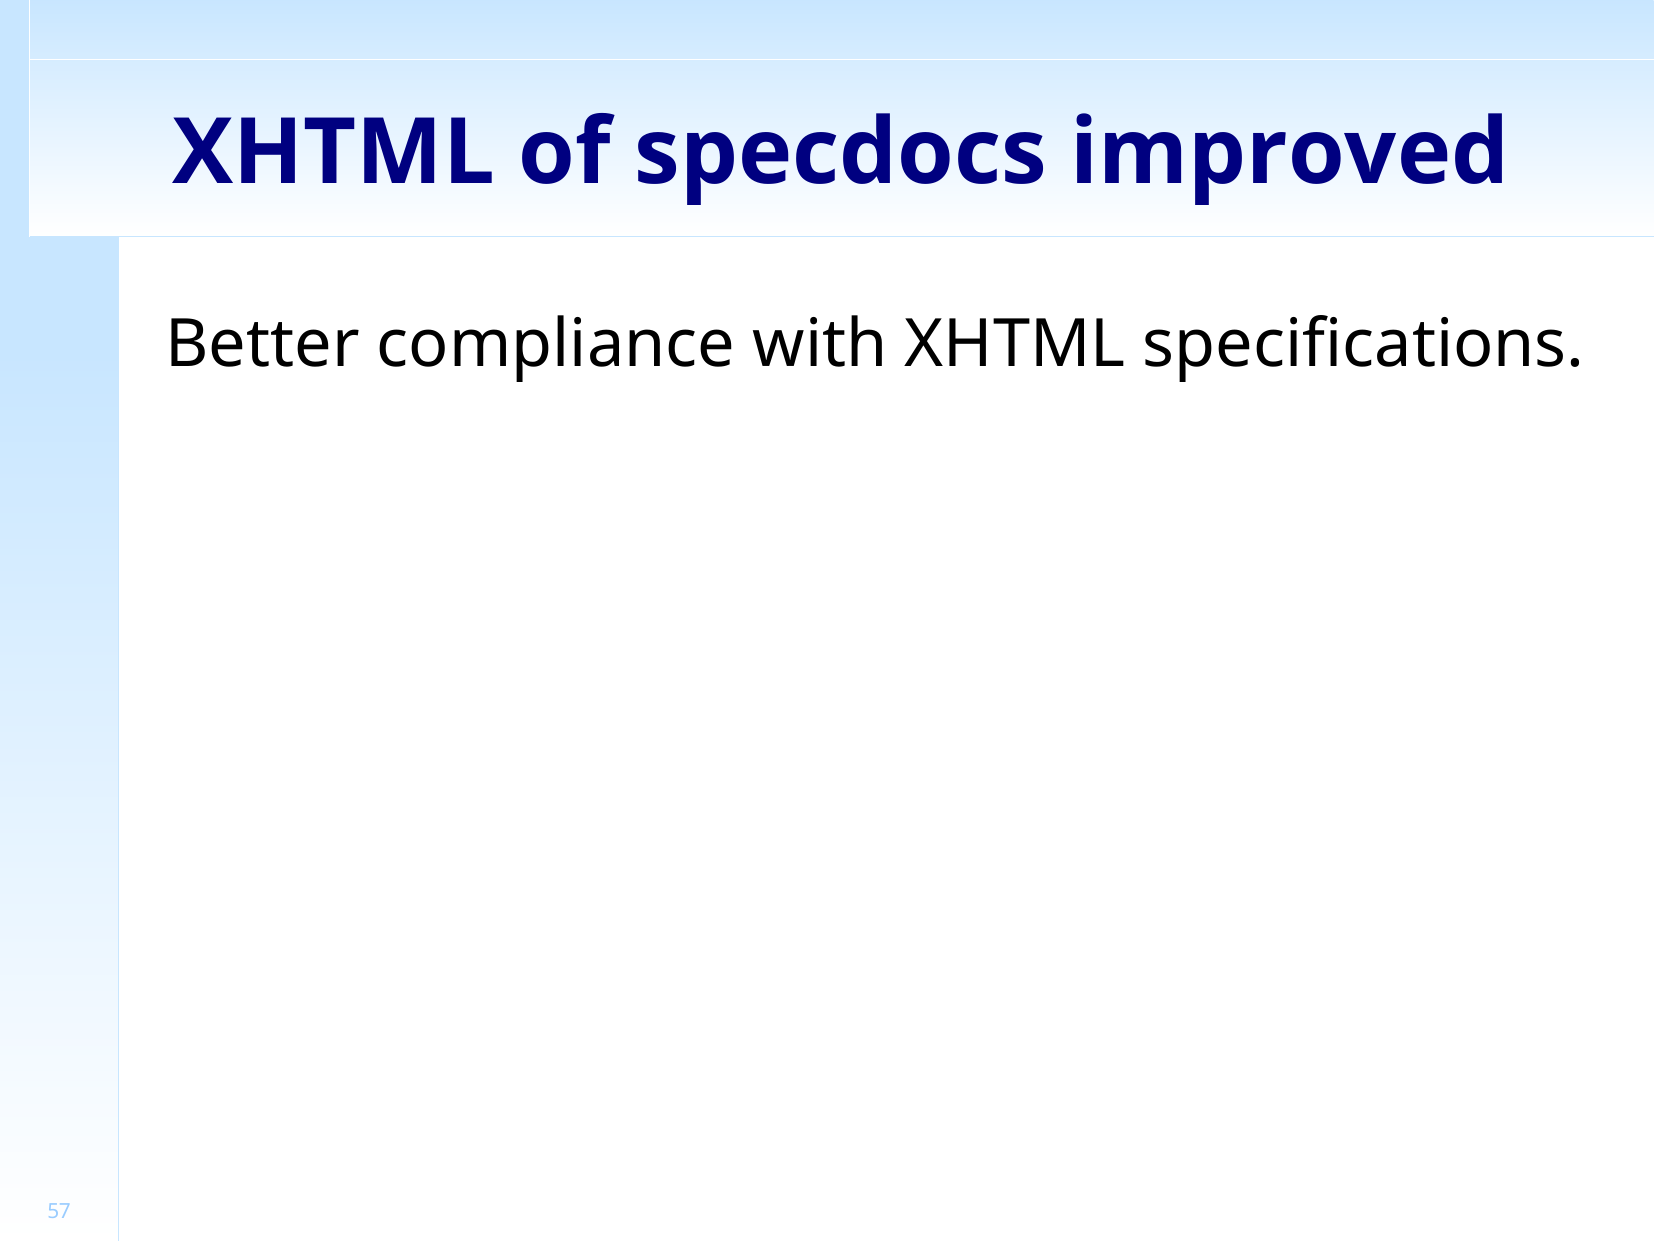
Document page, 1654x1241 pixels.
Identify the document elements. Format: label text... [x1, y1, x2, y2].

title XHTML of specdocs improved [29, 59, 1654, 237]
list Better compliance with XHTML specifications. [147, 295, 1625, 1182]
